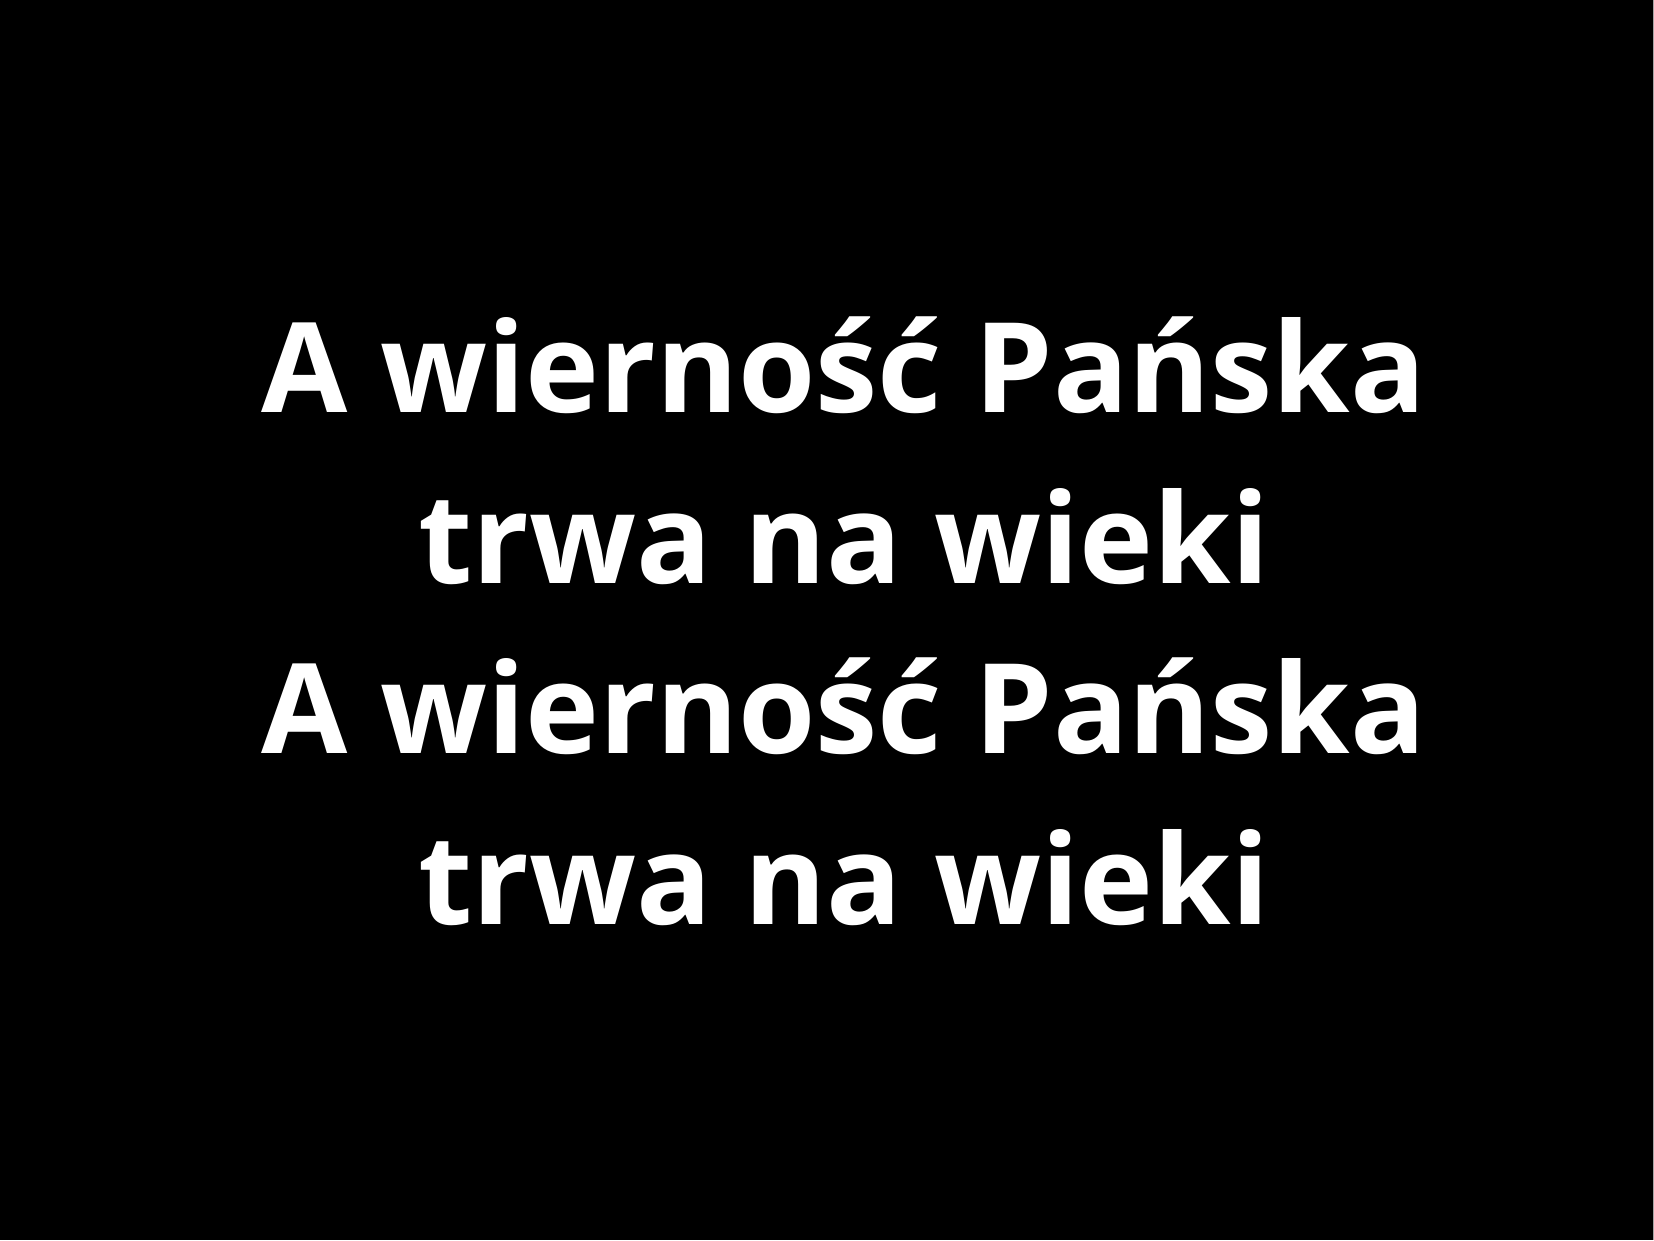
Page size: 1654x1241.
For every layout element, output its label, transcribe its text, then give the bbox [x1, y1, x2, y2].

subtitle A wierność Pańska trwa na wieki A wierność Pańska trwa na wieki [0, 0, 1654, 1241]
